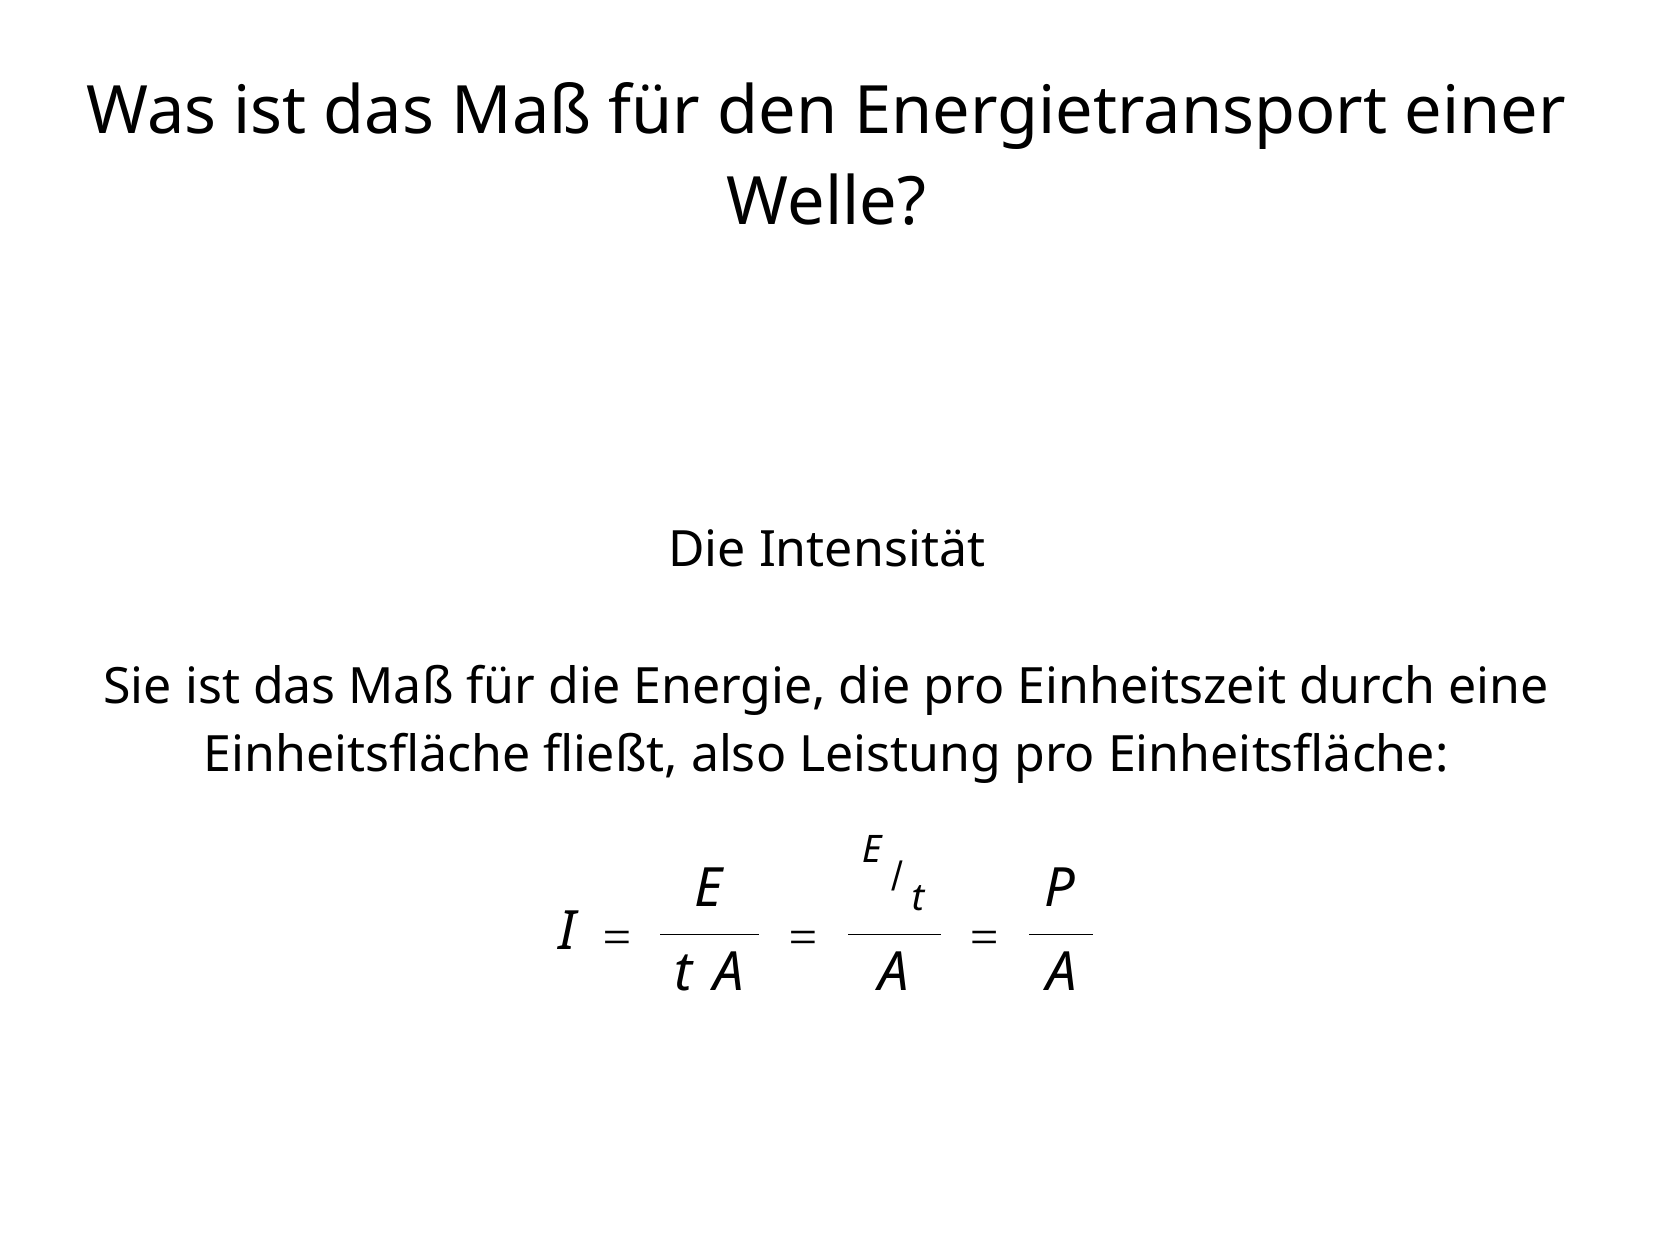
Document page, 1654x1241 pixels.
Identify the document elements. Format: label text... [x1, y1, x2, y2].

subtitle Die Intensität Sie ist das Maß für die Energie, die pro Einheitszeit durch eine Einheitsfläche fließt, also Leistung pro Einheitsfläche: [82, 290, 1571, 1010]
title Was ist das Maß für den Energietransport einer Welle? [82, 49, 1571, 257]
chart [552, 826, 1102, 1005]
